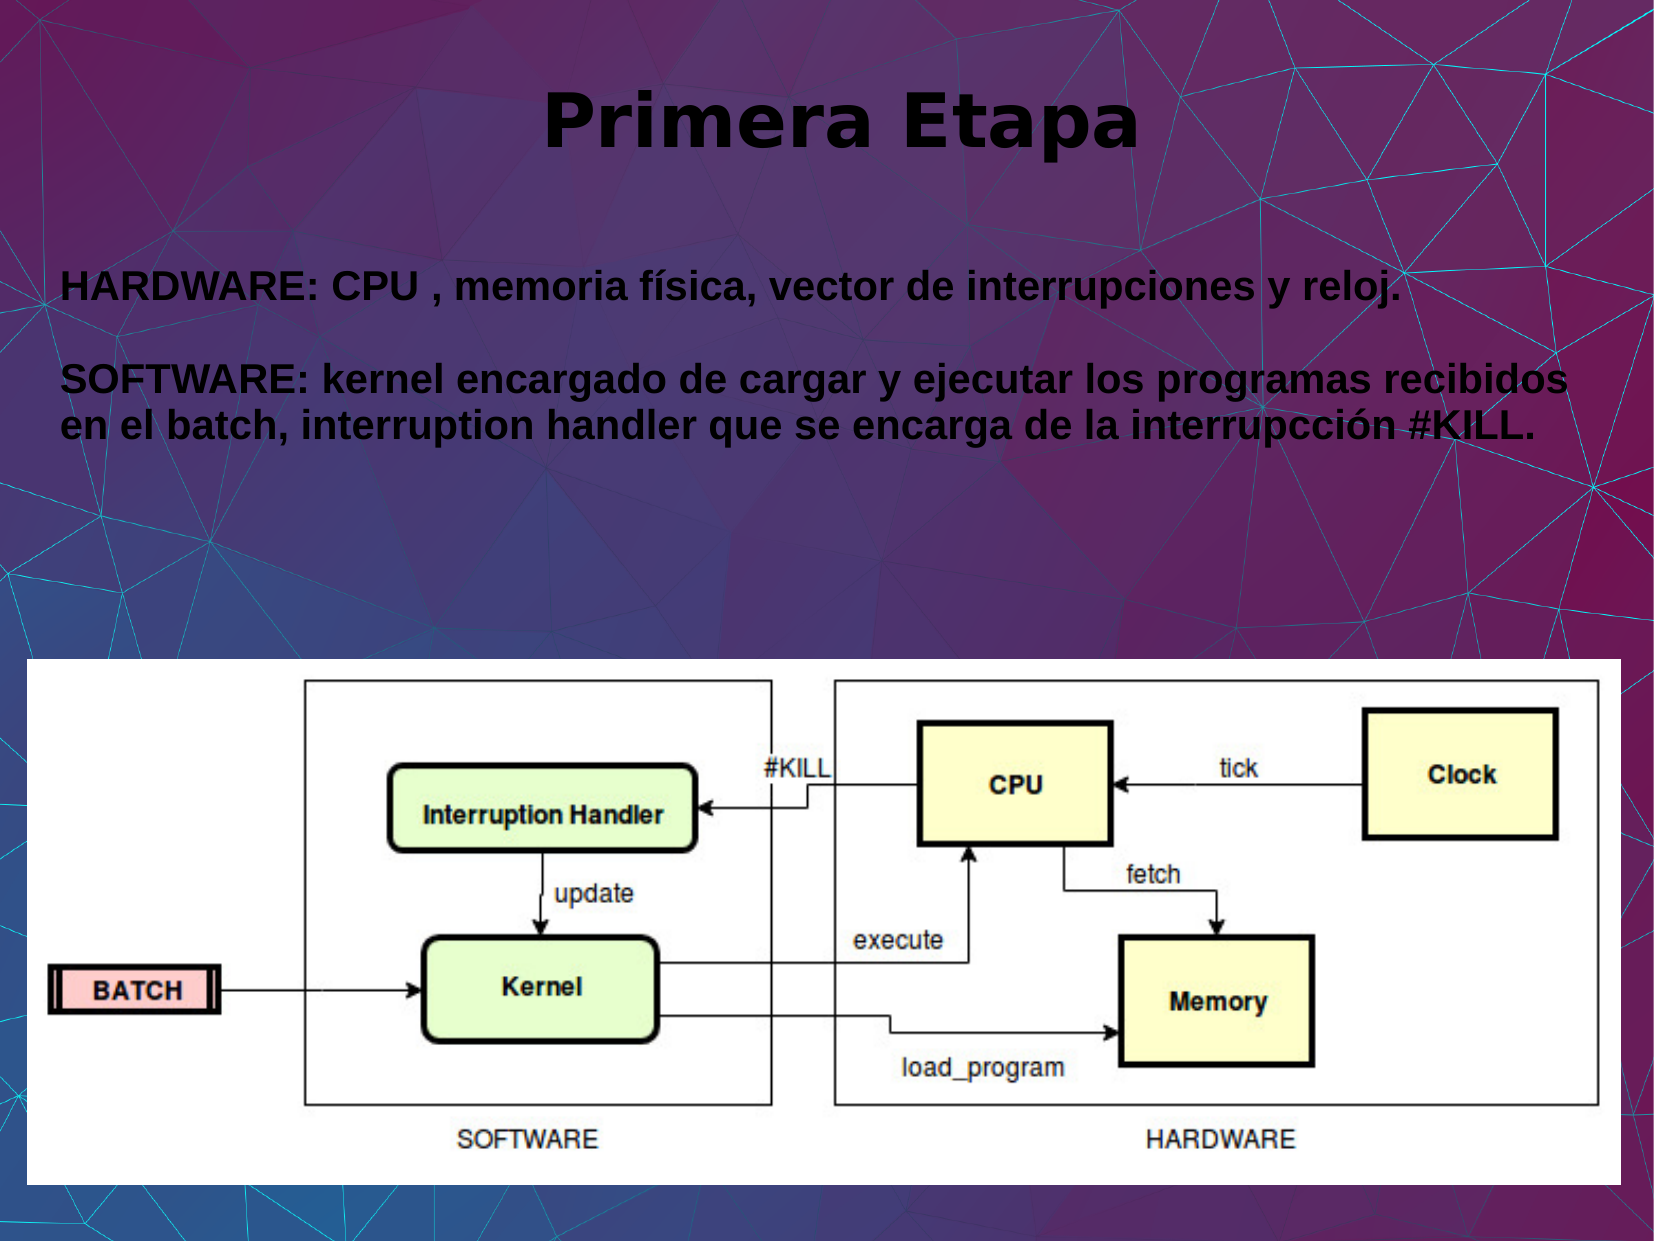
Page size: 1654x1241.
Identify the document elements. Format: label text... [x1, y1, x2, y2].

title Primera Etapa [97, 17, 1586, 226]
text_box HARDWARE: CPU , memoria física, vector de interrupciones y reloj. SOFTWARE: kernel encargado de cargar y ejecutar los programas recibidos en el batch, interruption handler que se encarga de la interrupcción #KILL. [45, 255, 1591, 526]
picture [0, 0, 1654, 1241]
